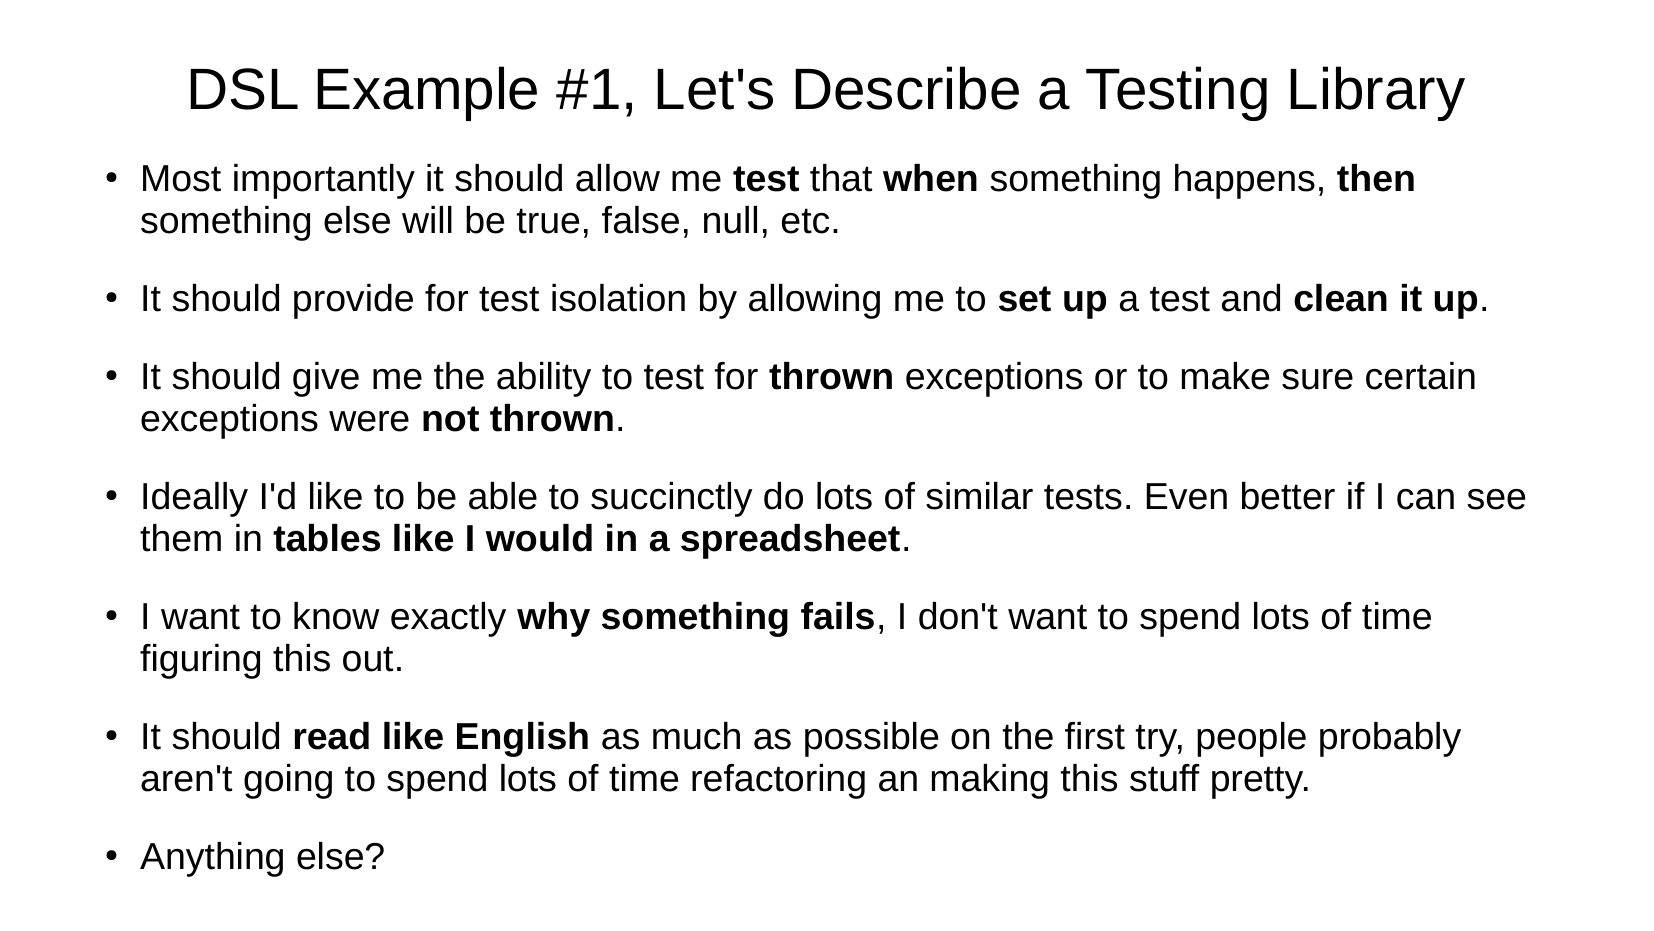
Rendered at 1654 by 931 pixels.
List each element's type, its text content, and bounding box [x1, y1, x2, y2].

title DSL Example #1, Let's Describe a Testing Library [82, 42, 1571, 136]
text_box Most importantly it should allow me test that when something happens, then something else will be true, false, null, etc. It should provide for test isolation by allowing me to set up a test and clean it up. It should give me the ability to test for thrown exceptions or to make sure certain exceptions were not thrown. Ideally I'd like to be able to succinctly do lots of similar tests. Even better if I can see them in tables like I would in a spreadsheet. I want to know exactly why something fails, I don't want to spend lots of time figuring this out. It should read like English as much as possible on the first try, people probably aren't going to spend lots of time refactoring an making this stuff pretty. Anything else? [90, 150, 1561, 885]
